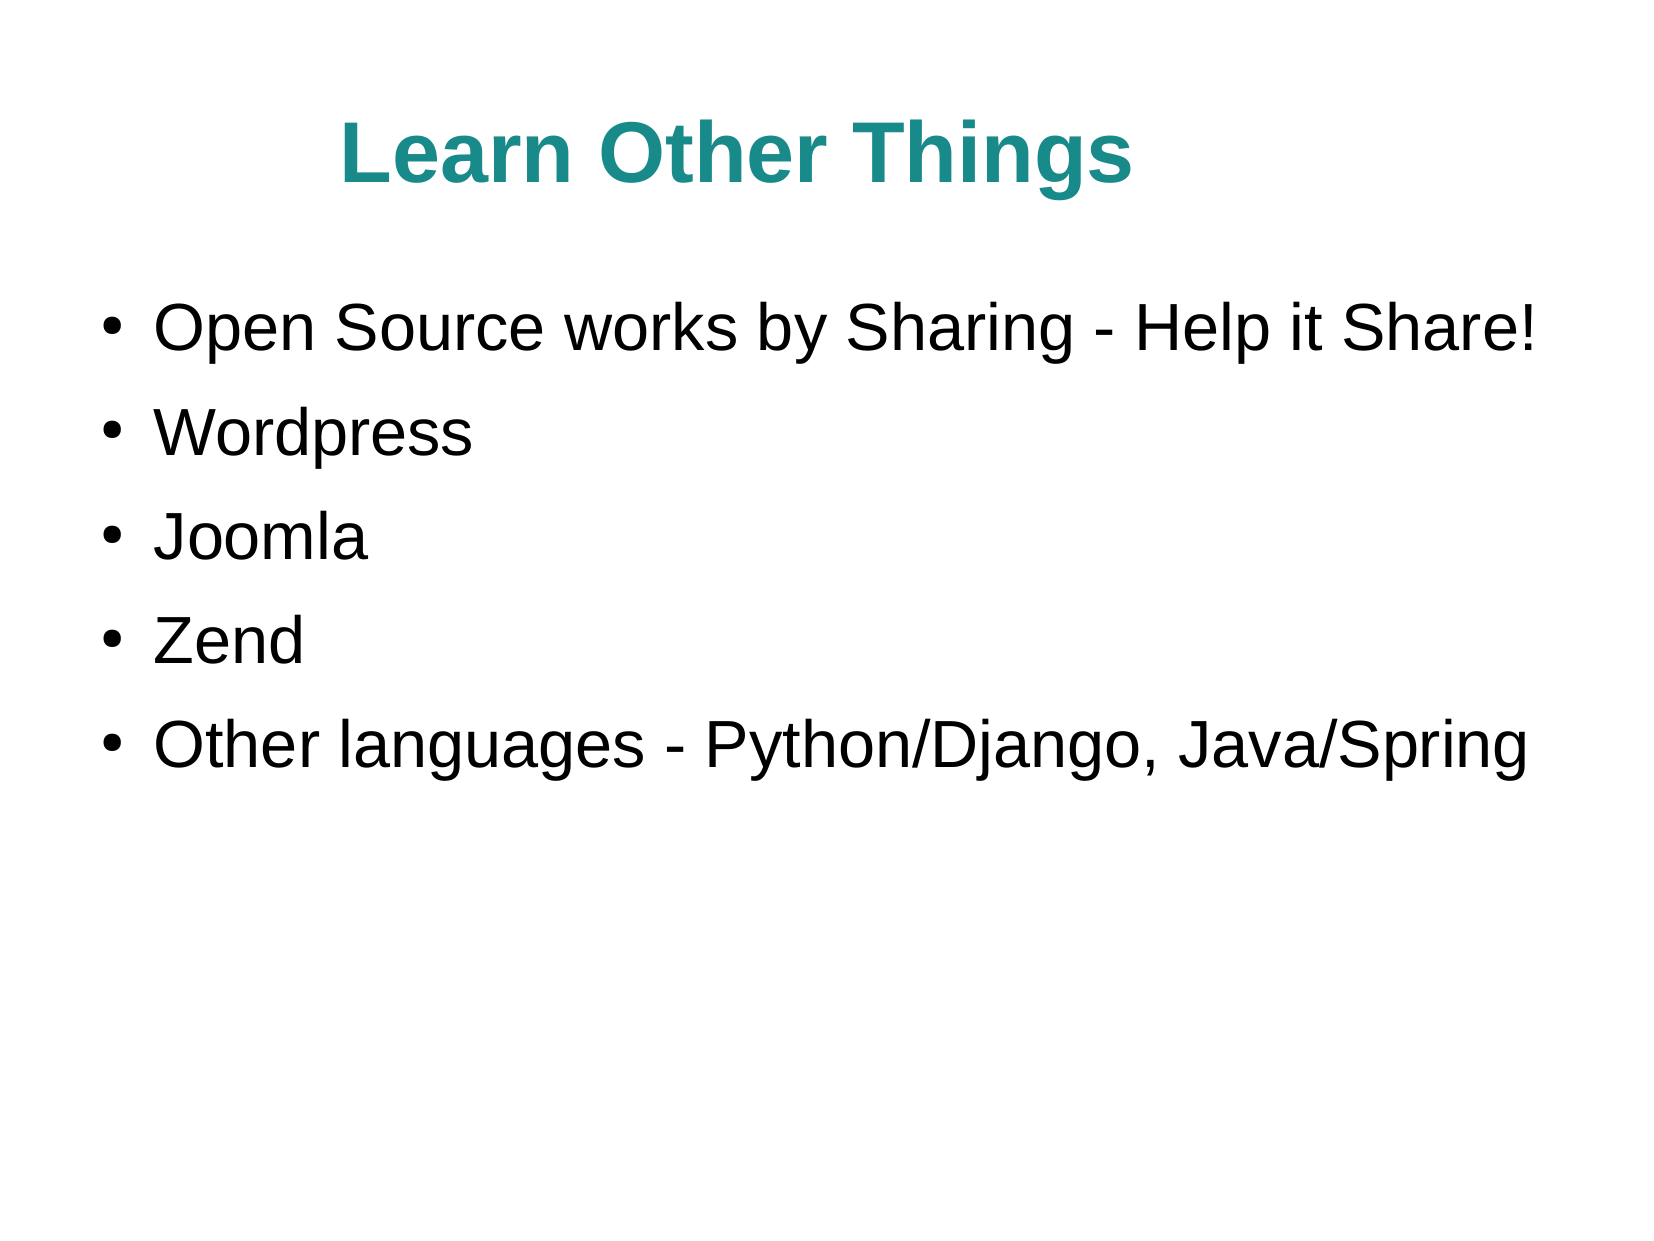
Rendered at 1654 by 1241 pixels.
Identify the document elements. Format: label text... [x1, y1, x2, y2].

list Open Source works by Sharing - Help it Share! Wordpress Joomla Zend Other languages - Python/Django, Java/Spring [82, 290, 1571, 1095]
title Learn Other Things [58, 56, 1417, 250]
